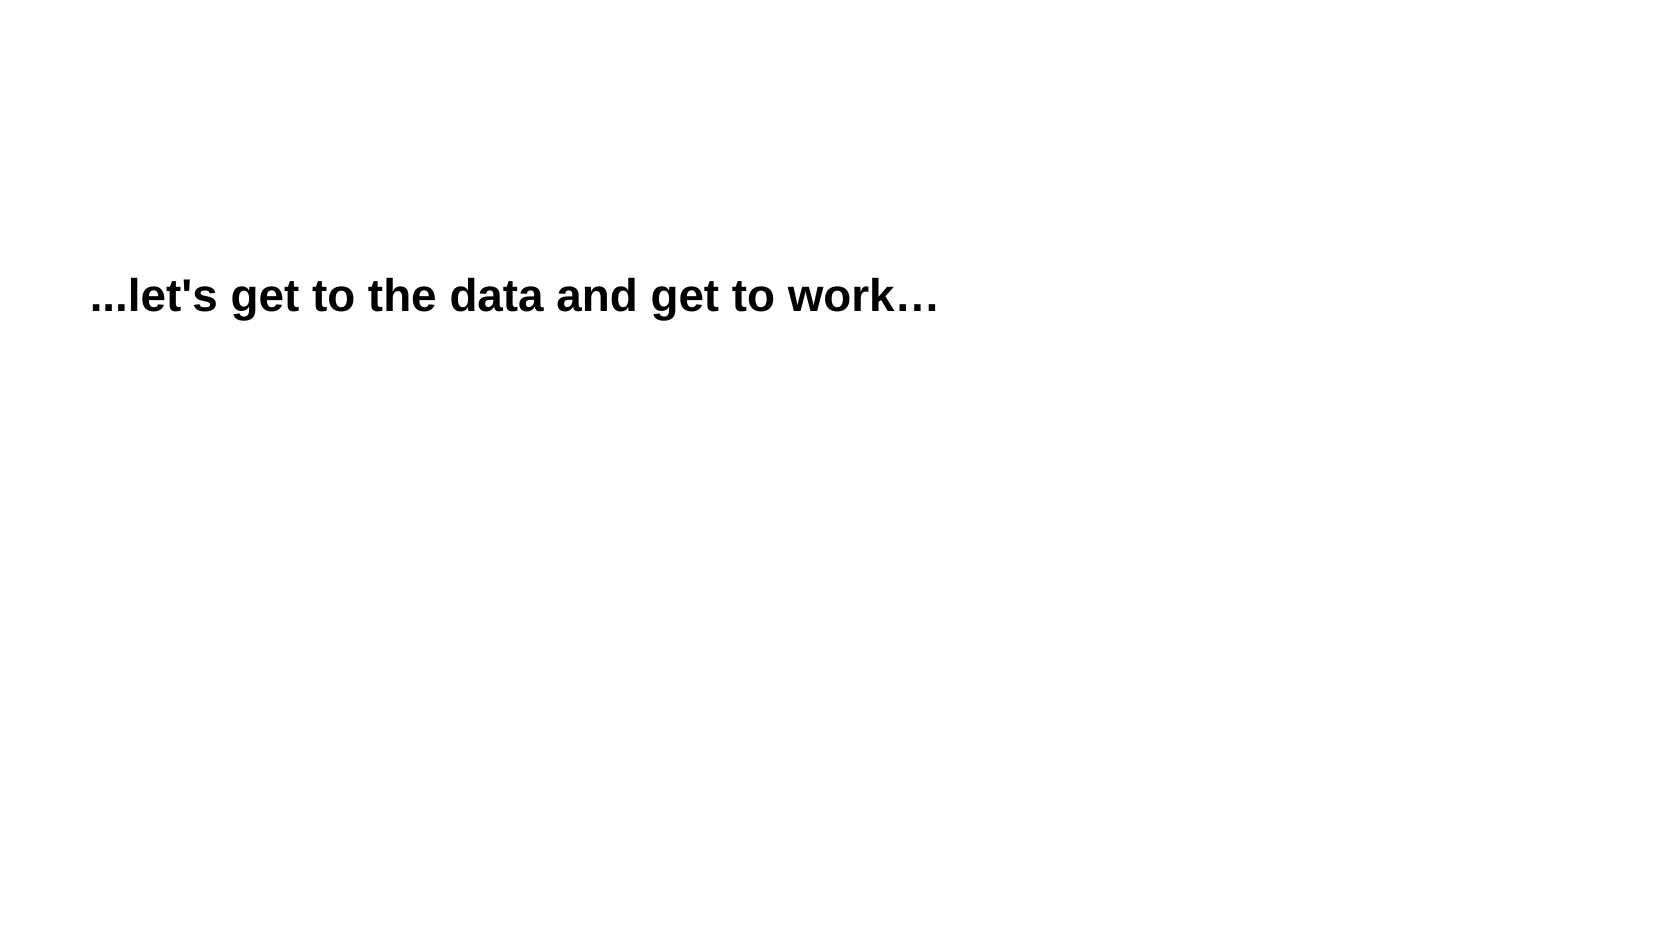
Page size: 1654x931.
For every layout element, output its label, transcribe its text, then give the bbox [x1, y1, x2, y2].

text_box ...let's get to the data and get to work… [75, 262, 1576, 483]
